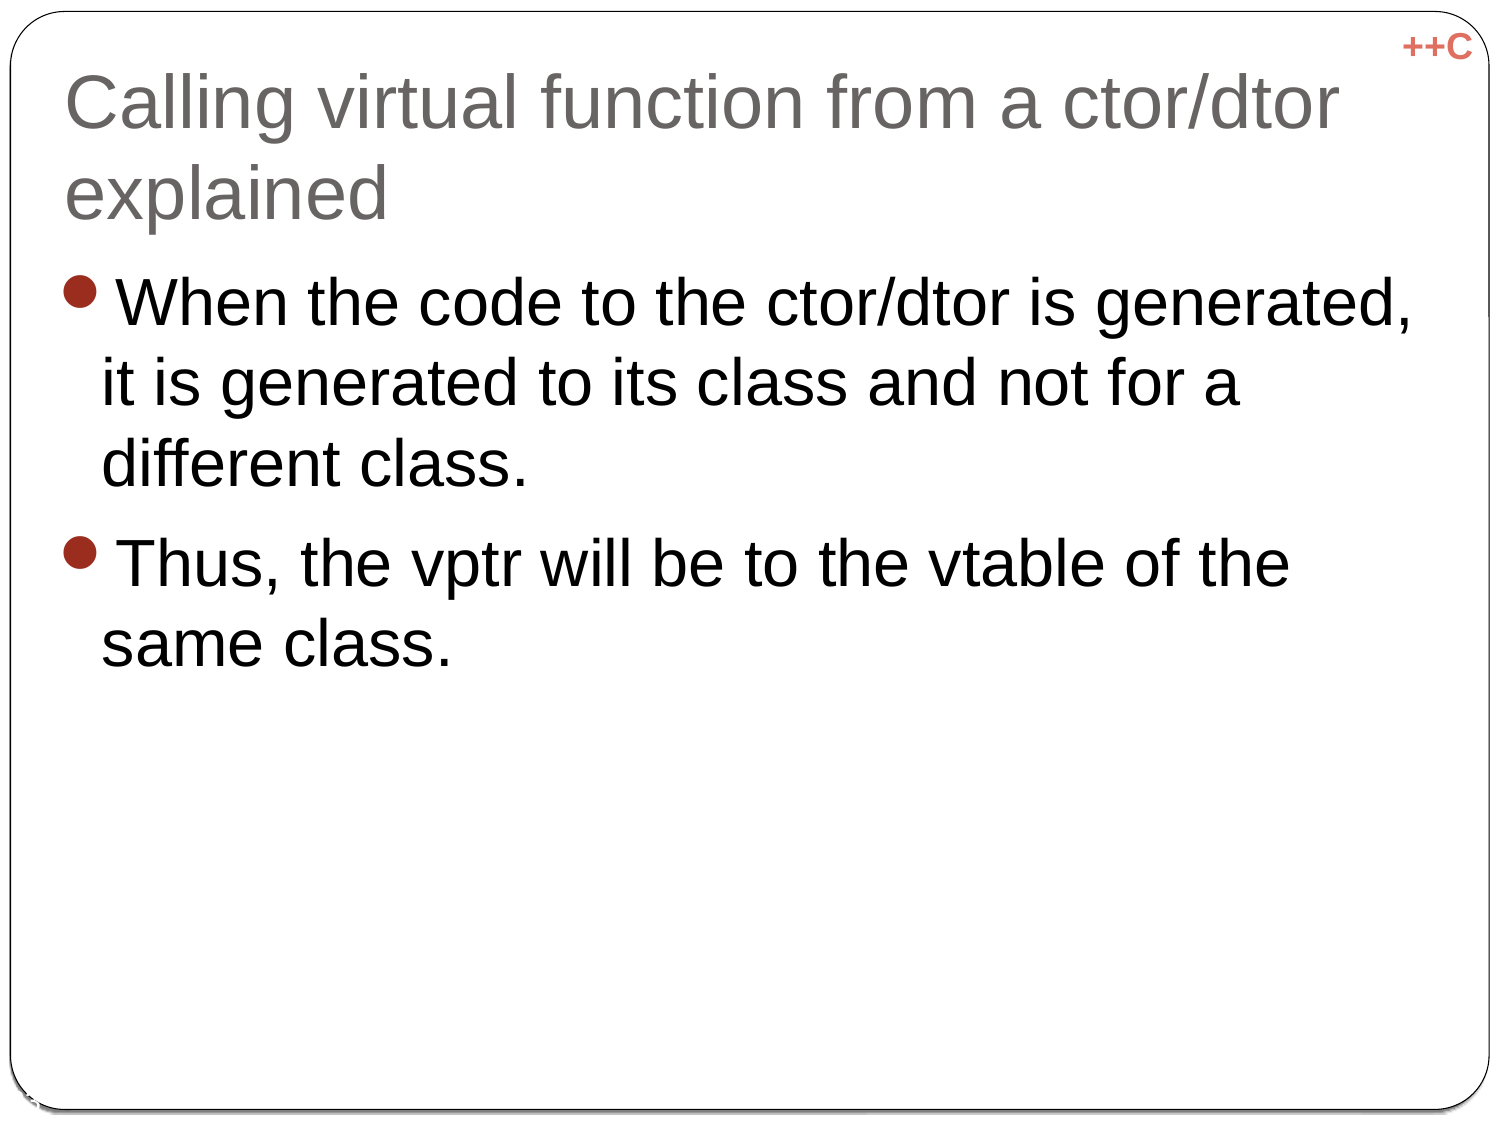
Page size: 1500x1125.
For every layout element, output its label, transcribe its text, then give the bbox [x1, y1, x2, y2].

title Calling virtual function from a ctor/dtor explained [50, 45, 1450, 250]
slide_number <number> [0, 1074, 44, 1125]
text_box When the code to the ctor/dtor is generated, it is generated to its class and not for a different class. Thus, the vptr will be to the vtable of the same class. [44, 251, 1445, 1125]
